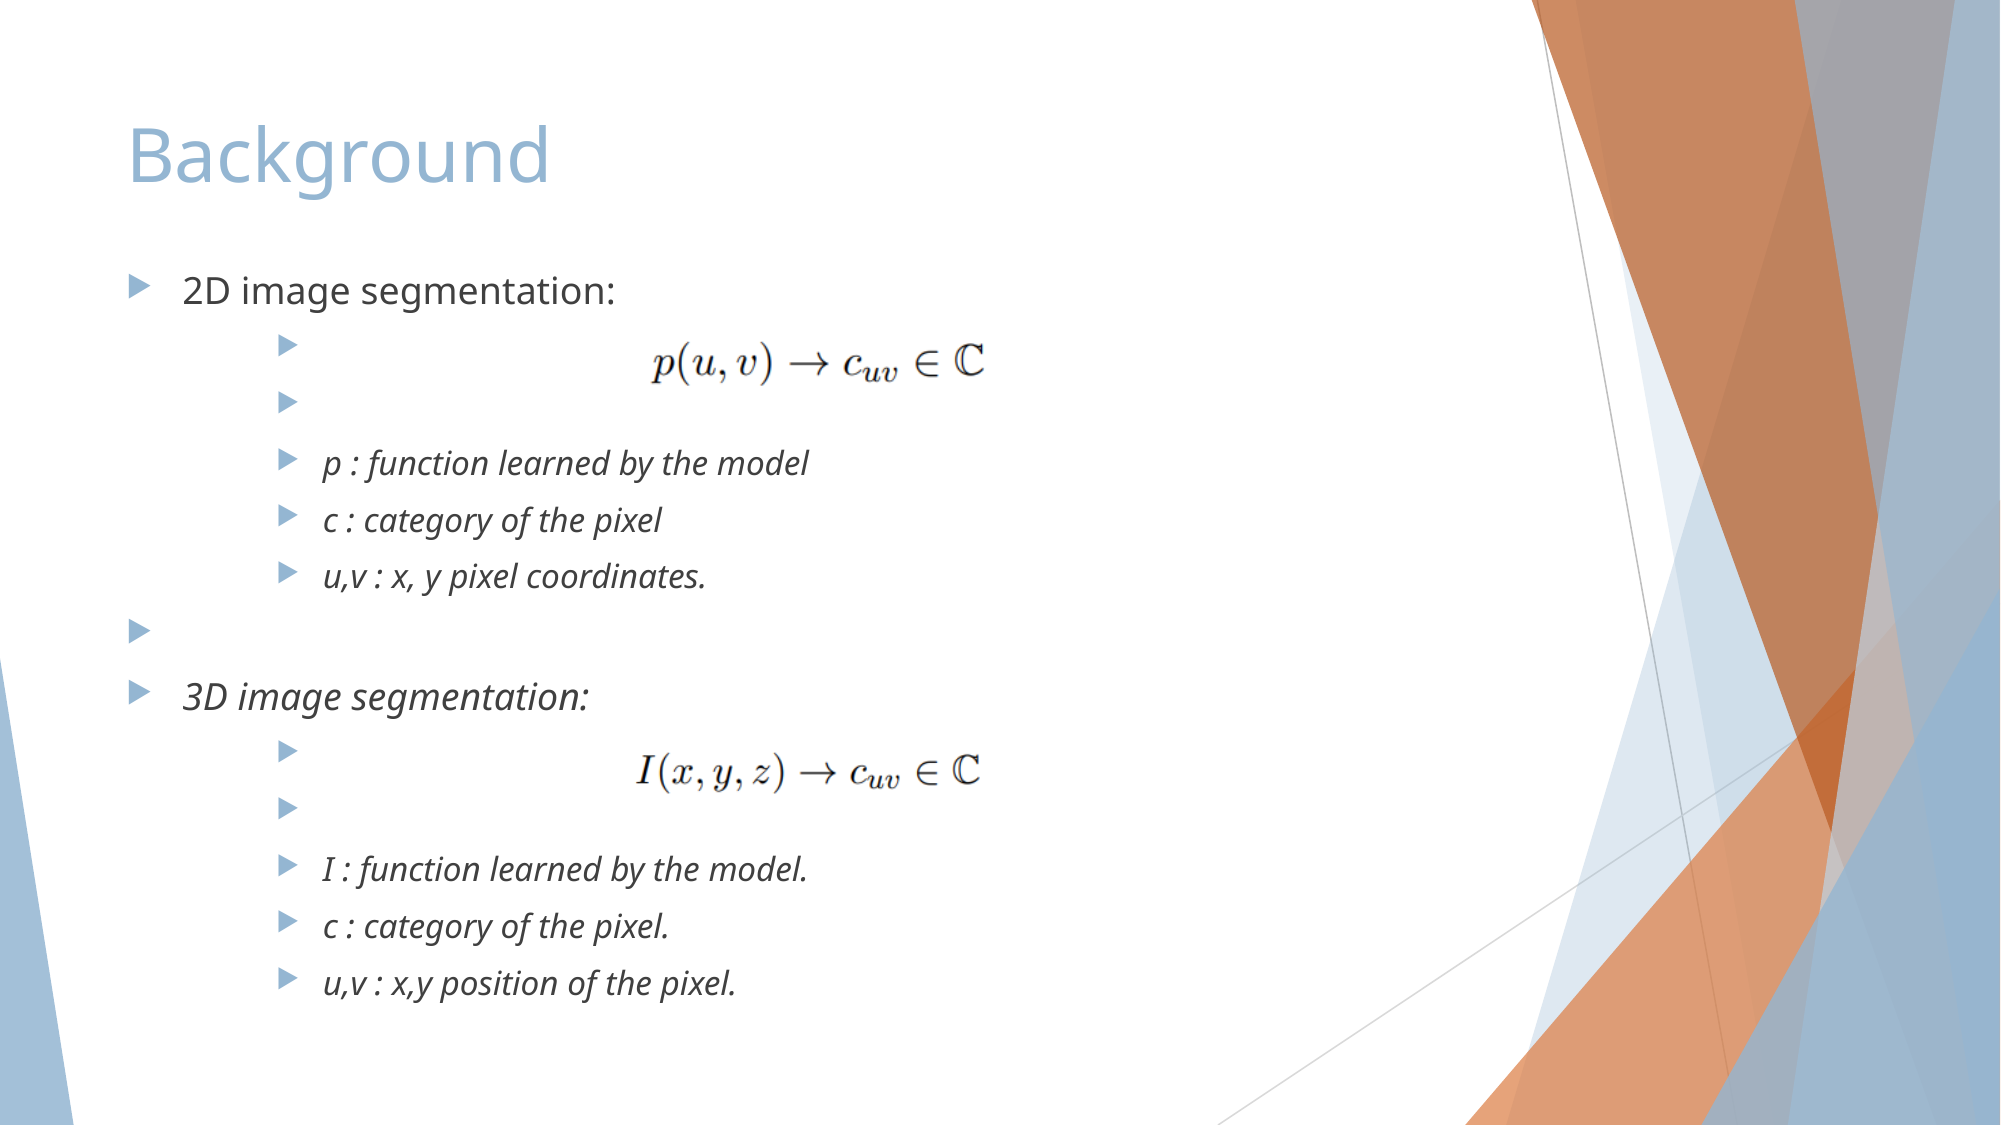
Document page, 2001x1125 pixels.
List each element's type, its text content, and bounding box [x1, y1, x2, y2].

picture [590, 717, 1030, 819]
title Background [111, 99, 1522, 264]
list 2D image segmentation: p : function learned by the model c : category of the pixel u,v : x, y pixel coordinates. 3D image segmentation: I : function learned by the model. c : category of the pixel. u,v : x,y position of the pixel. [111, 264, 1626, 1044]
picture [633, 316, 1030, 405]
